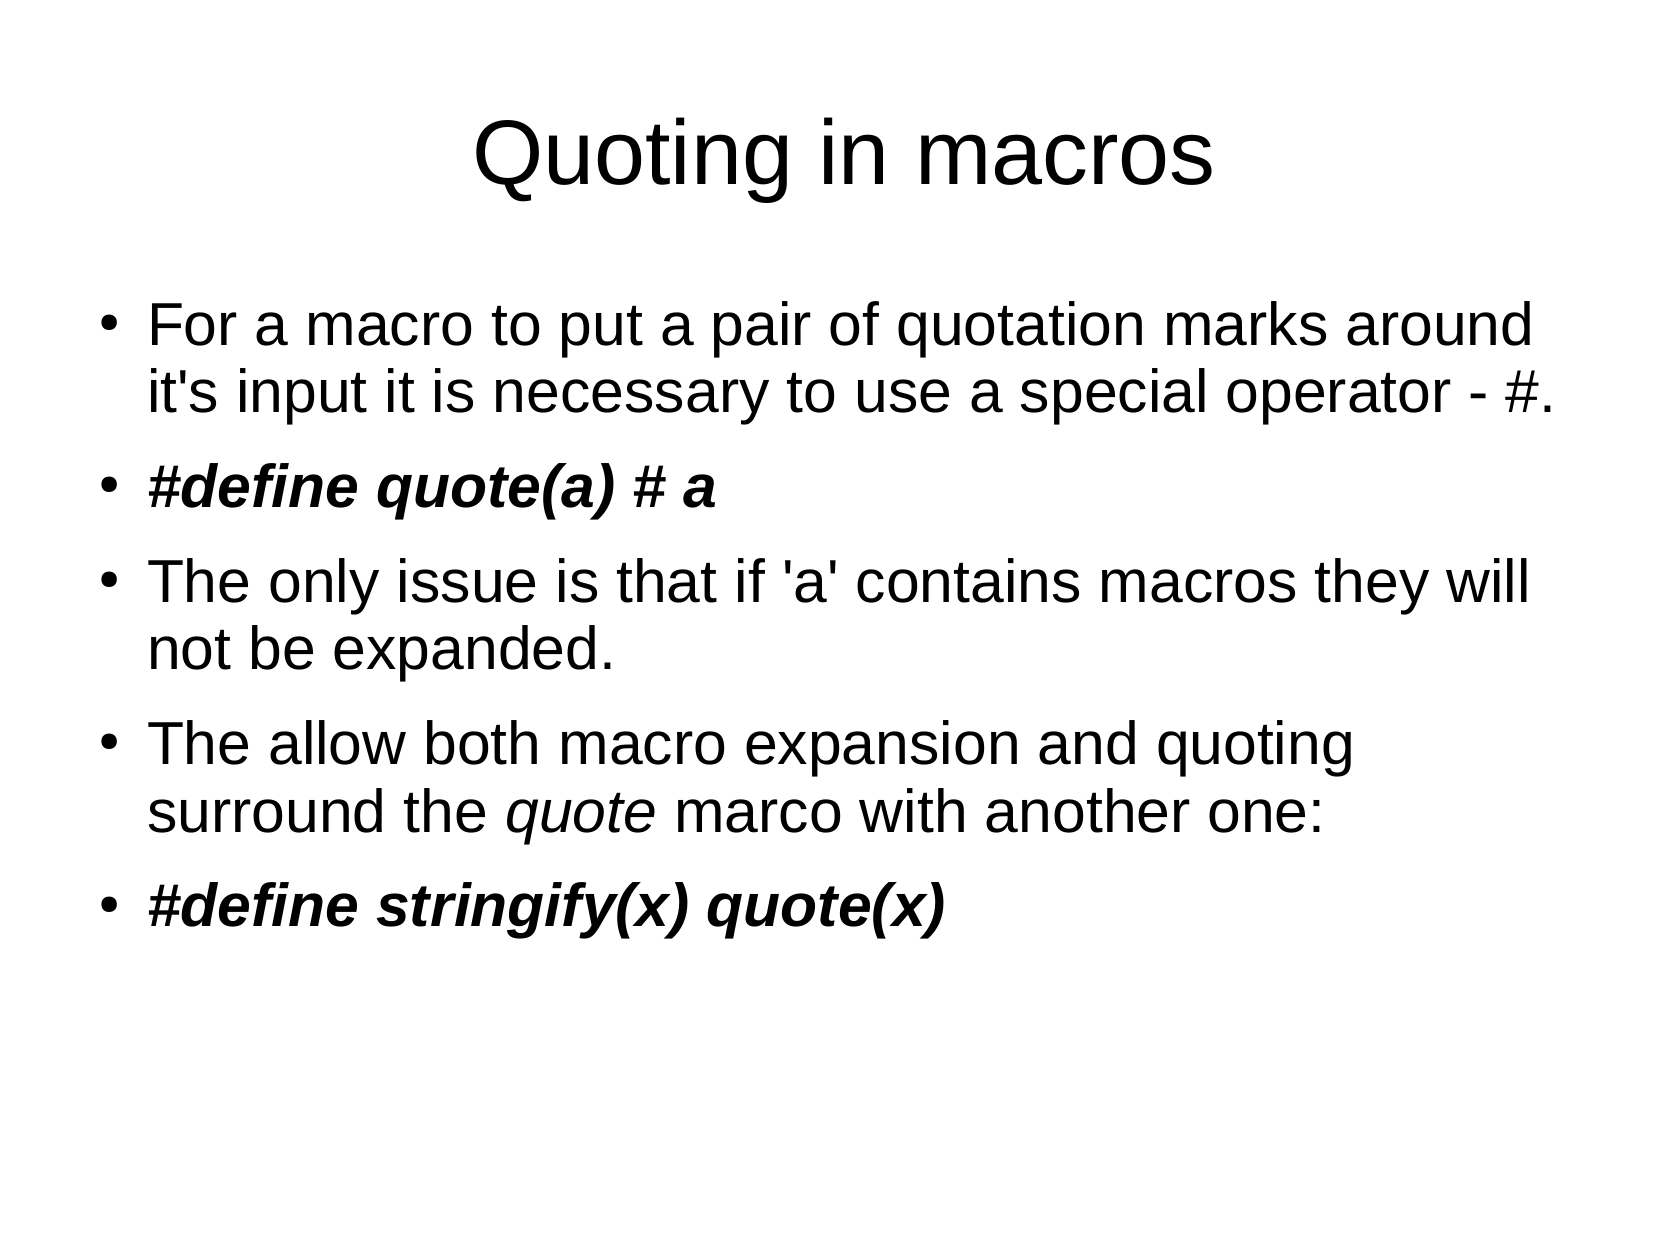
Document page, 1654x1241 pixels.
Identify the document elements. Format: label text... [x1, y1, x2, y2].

title Quoting in macros [82, 49, 1571, 257]
list For a macro to put a pair of quotation marks around it's input it is necessary to use a special operator - #. #define quote(a) # a The only issue is that if 'a' contains macros they will not be expanded. The allow both macro expansion and quoting surround the quote marco with another one: #define stringify(x) quote(x) [82, 290, 1571, 1010]
